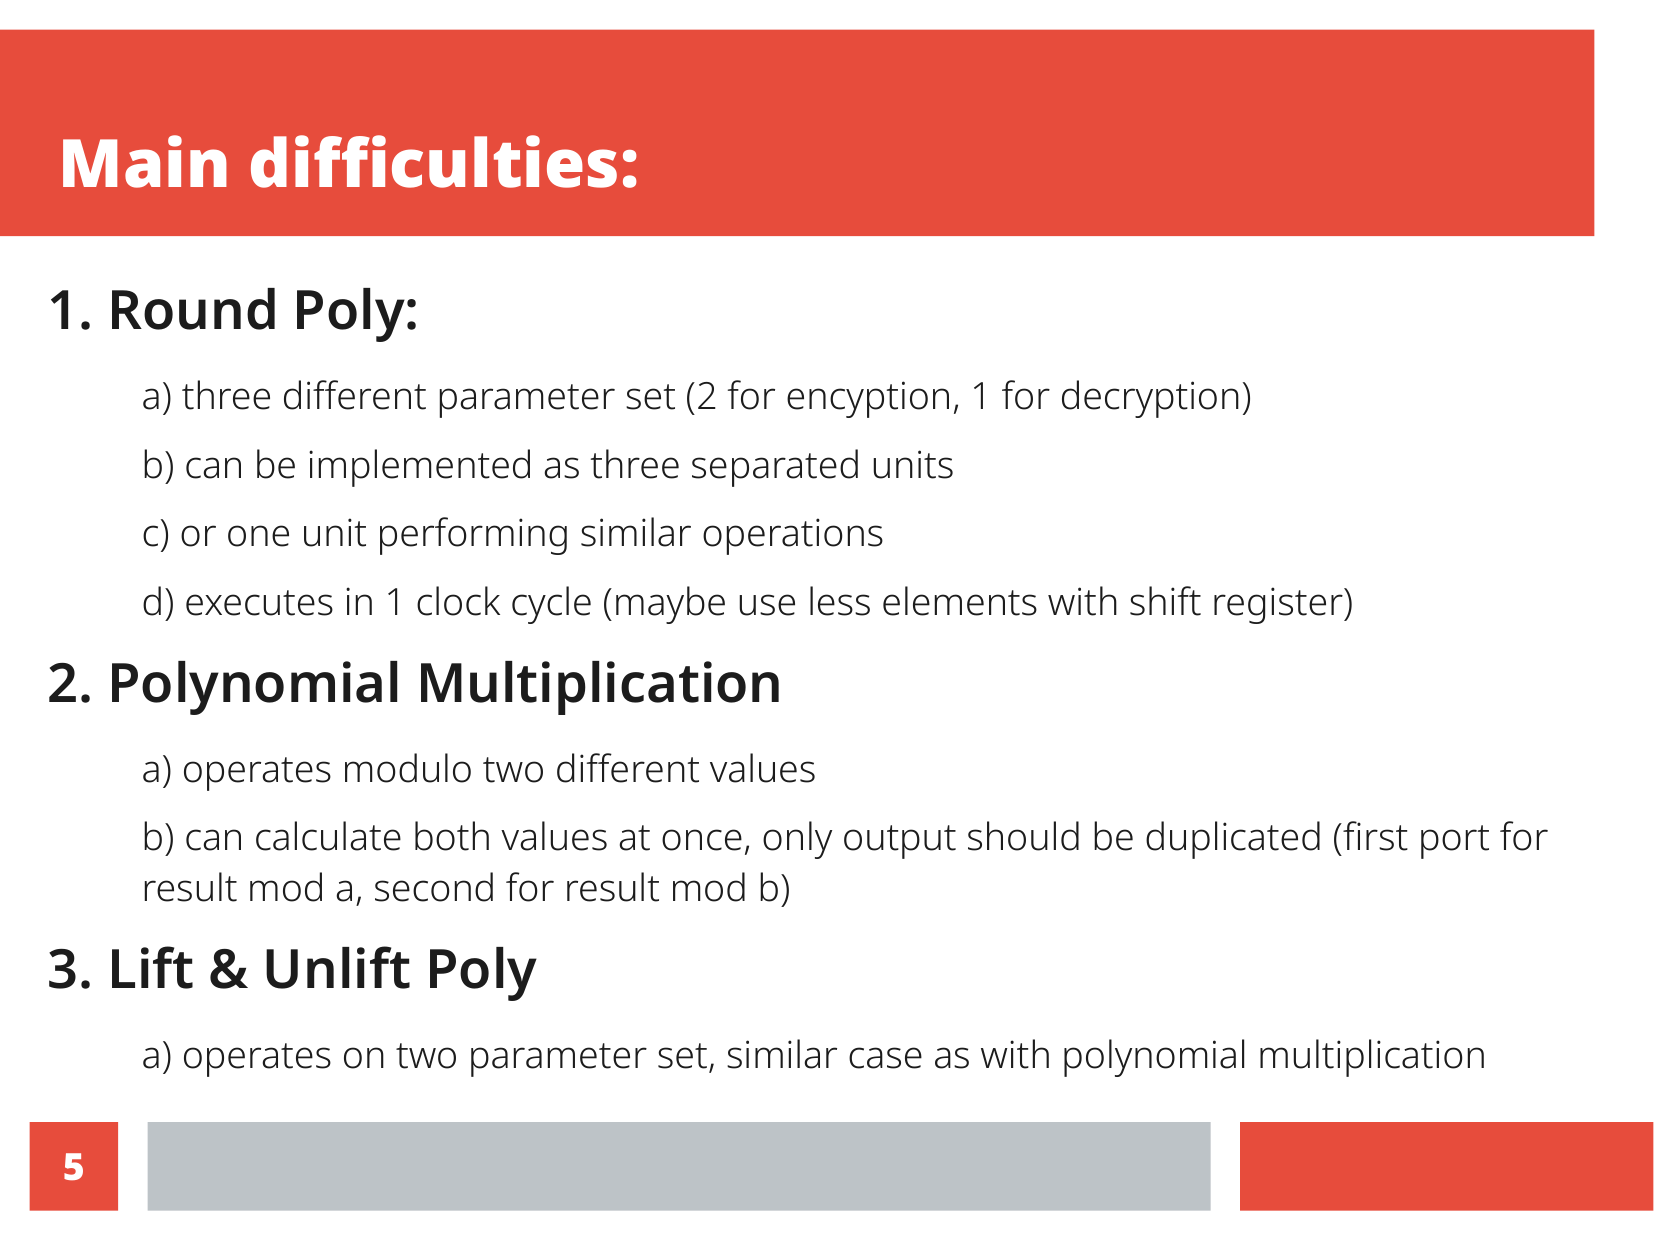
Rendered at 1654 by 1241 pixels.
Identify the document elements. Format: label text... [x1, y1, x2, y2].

list 1. Round Poly: a) three different parameter set (2 for encyption, 1 for decryption) b) can be implemented as three separated units c) or one unit performing similar operations d) executes in 1 clock cycle (maybe use less elements with shift register) 2. Polynomial Multiplication a) operates modulo two different values b) can calculate both values at once, only output should be duplicated (first port for result mod a, second for result mod b) 3. Lift & Unlift Poly a) operates on two parameter set, similar case as with polynomial multiplication [47, 271, 1554, 1099]
title Main difficulties: [59, 59, 1595, 207]
